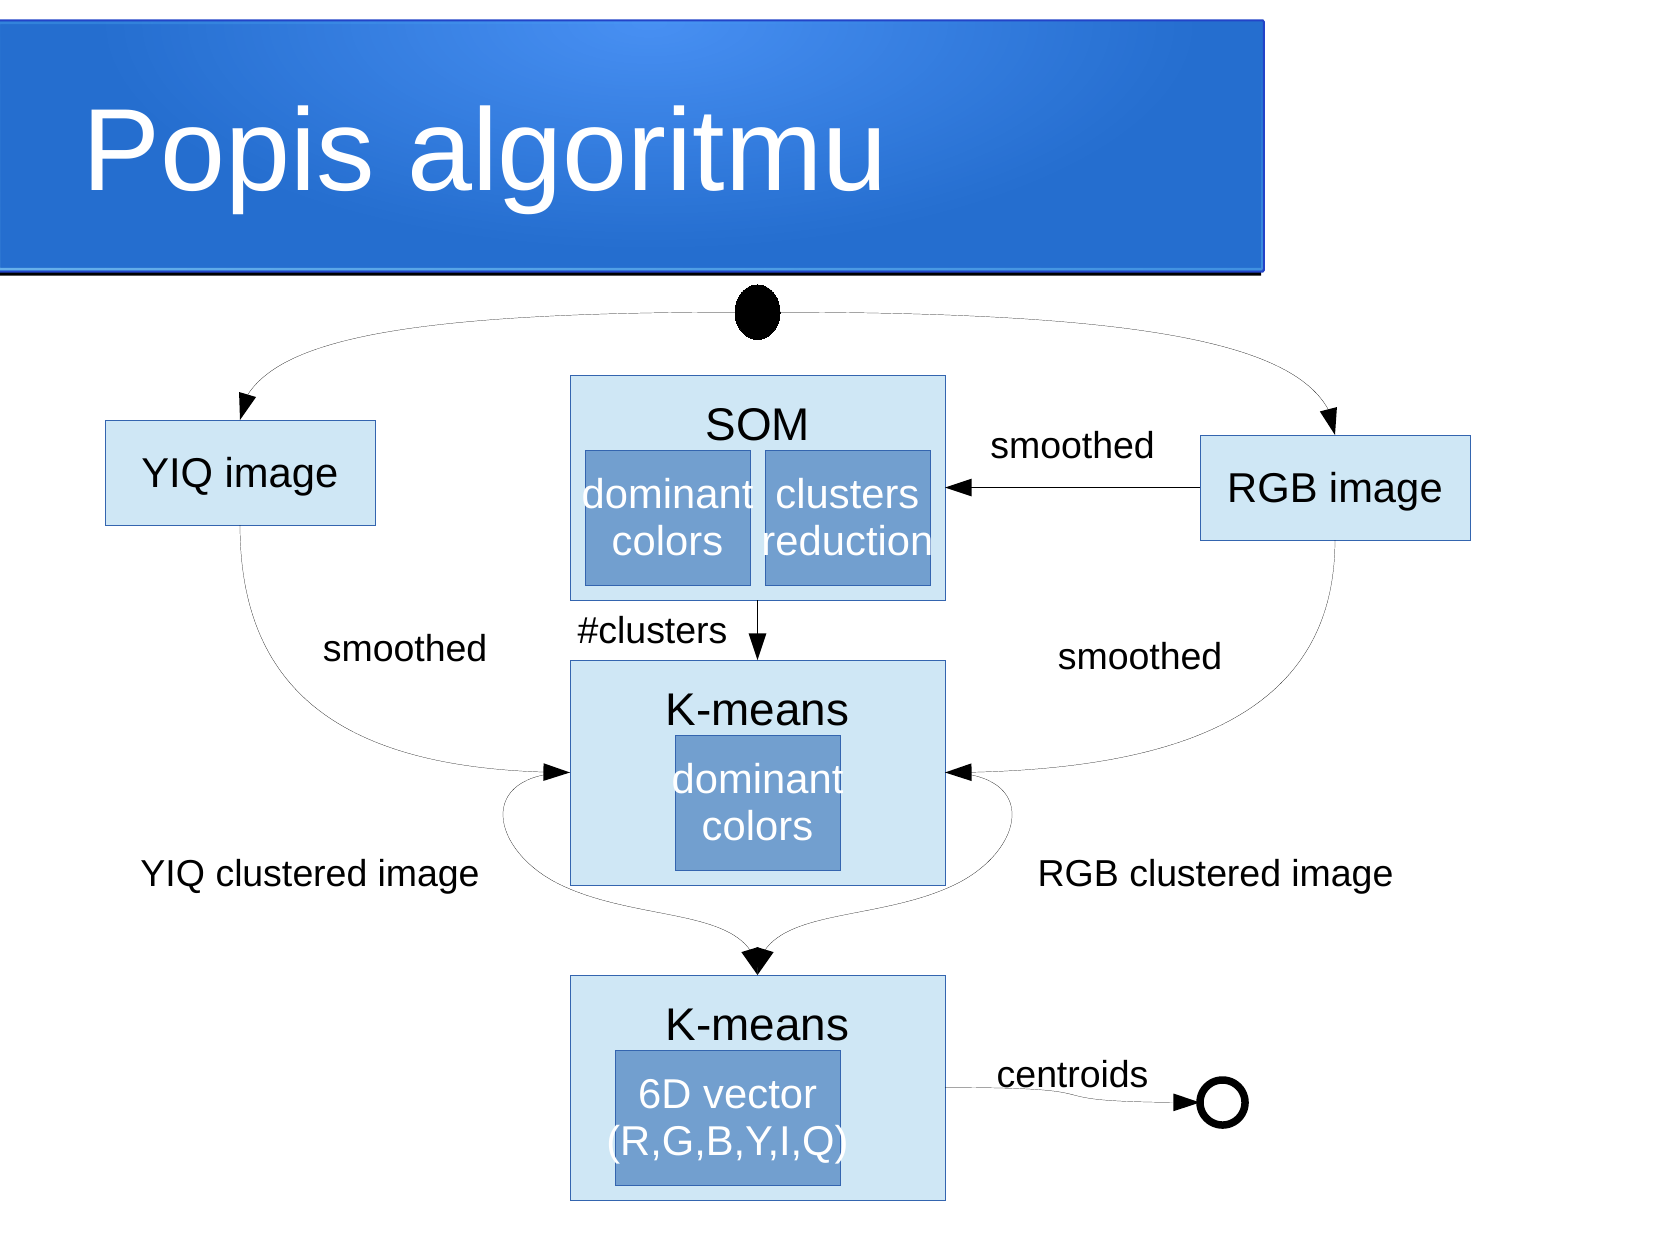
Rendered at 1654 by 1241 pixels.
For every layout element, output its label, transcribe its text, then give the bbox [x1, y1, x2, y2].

text_box clusters reduction [765, 450, 931, 586]
text_box SOM [570, 375, 946, 601]
text_box dominant colors [585, 450, 751, 586]
text_box RGB image [1200, 435, 1471, 541]
text_box K-means [570, 975, 946, 1201]
text_box 6D vector (R,G,B,Y,I,Q) [615, 1050, 841, 1186]
text_box K-means [570, 660, 946, 886]
text_box YIQ image [105, 420, 376, 526]
text_box [735, 284, 781, 340]
text_box dominant colors [675, 735, 841, 871]
title Popis algoritmu [82, 47, 1235, 252]
text_box [1200, 1080, 1246, 1126]
